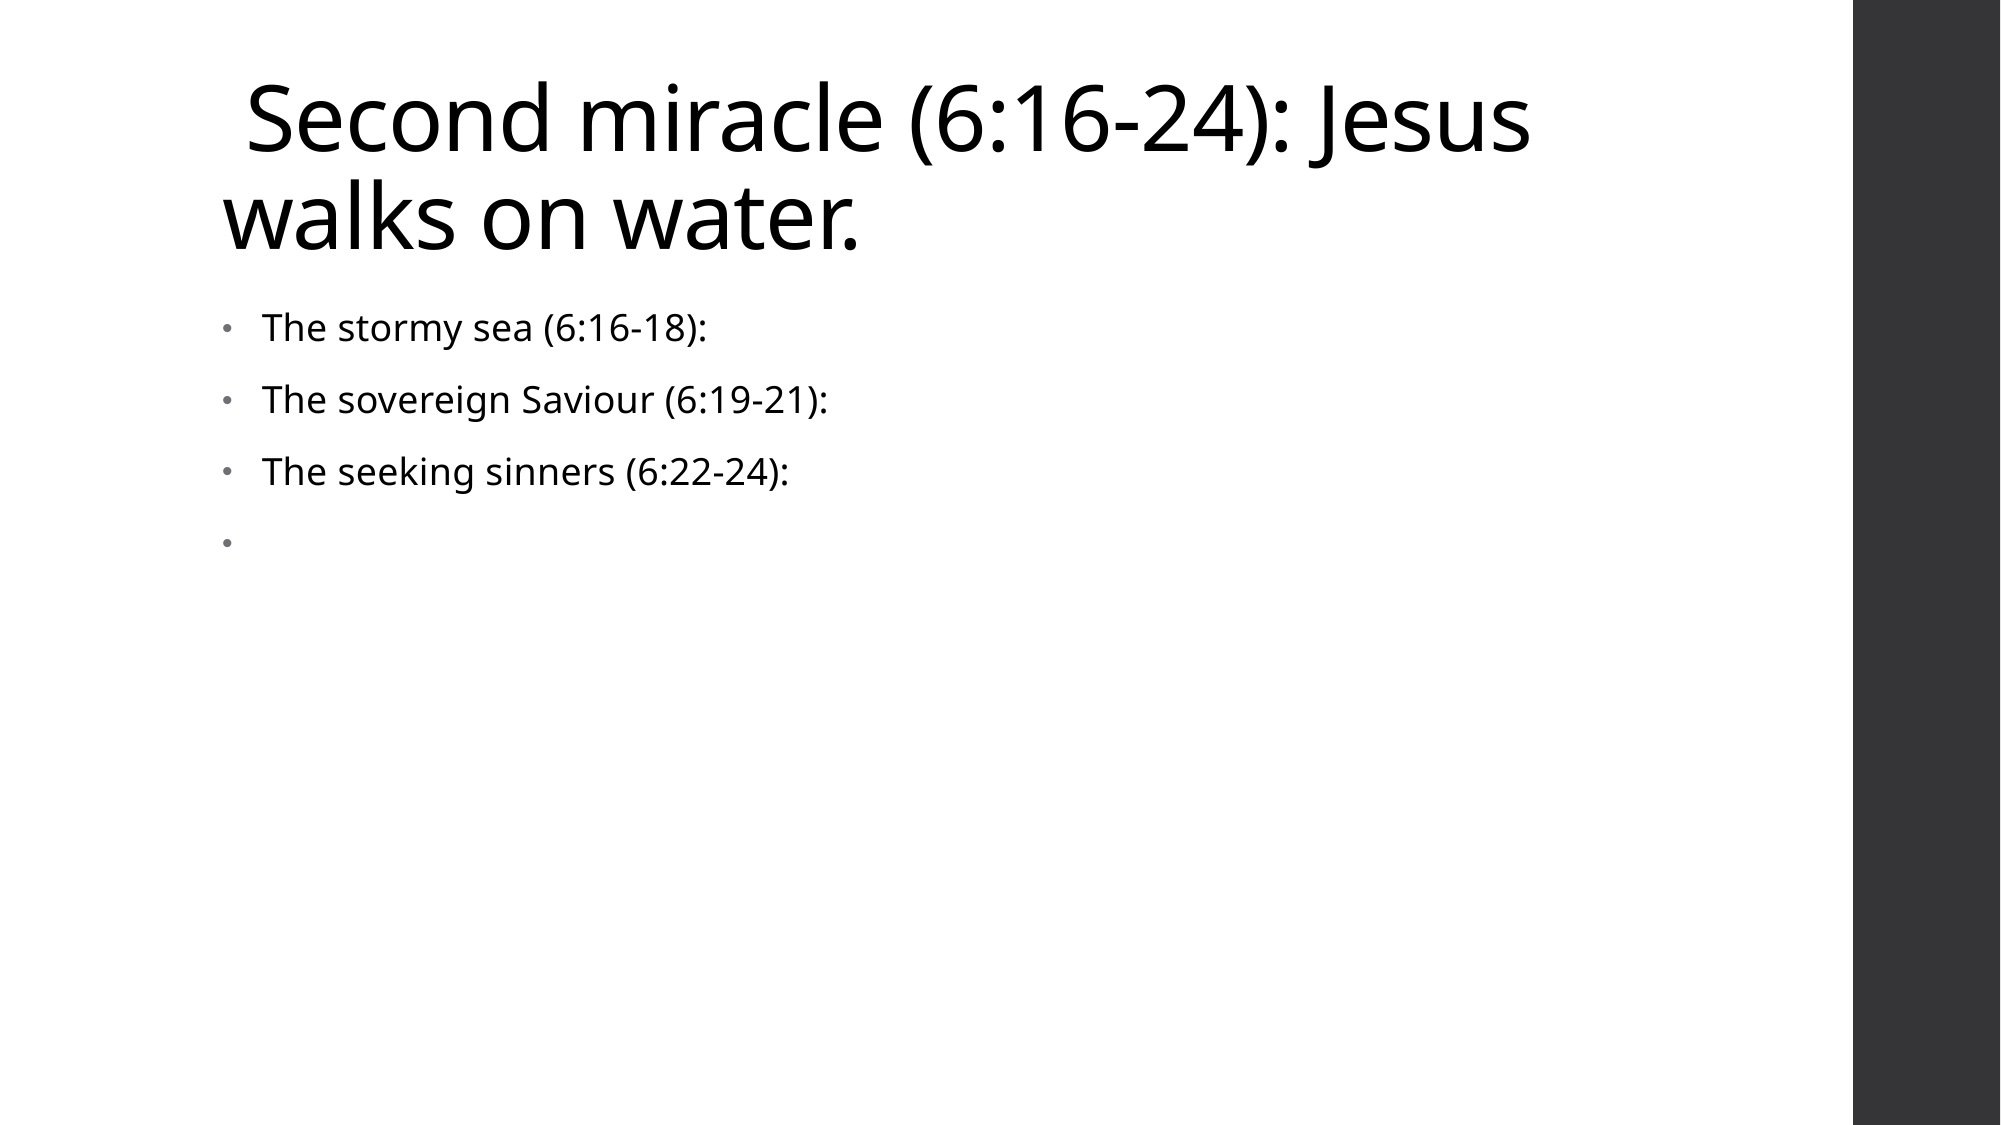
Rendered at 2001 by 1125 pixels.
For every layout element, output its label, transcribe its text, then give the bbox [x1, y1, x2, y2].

list The stormy sea (6:16-18): The sovereign Saviour (6:19-21): The seeking sinners (6:22-24): [206, 299, 1617, 1014]
title Second miracle (6:16-24): Jesus walks on water. [206, 60, 1797, 278]
